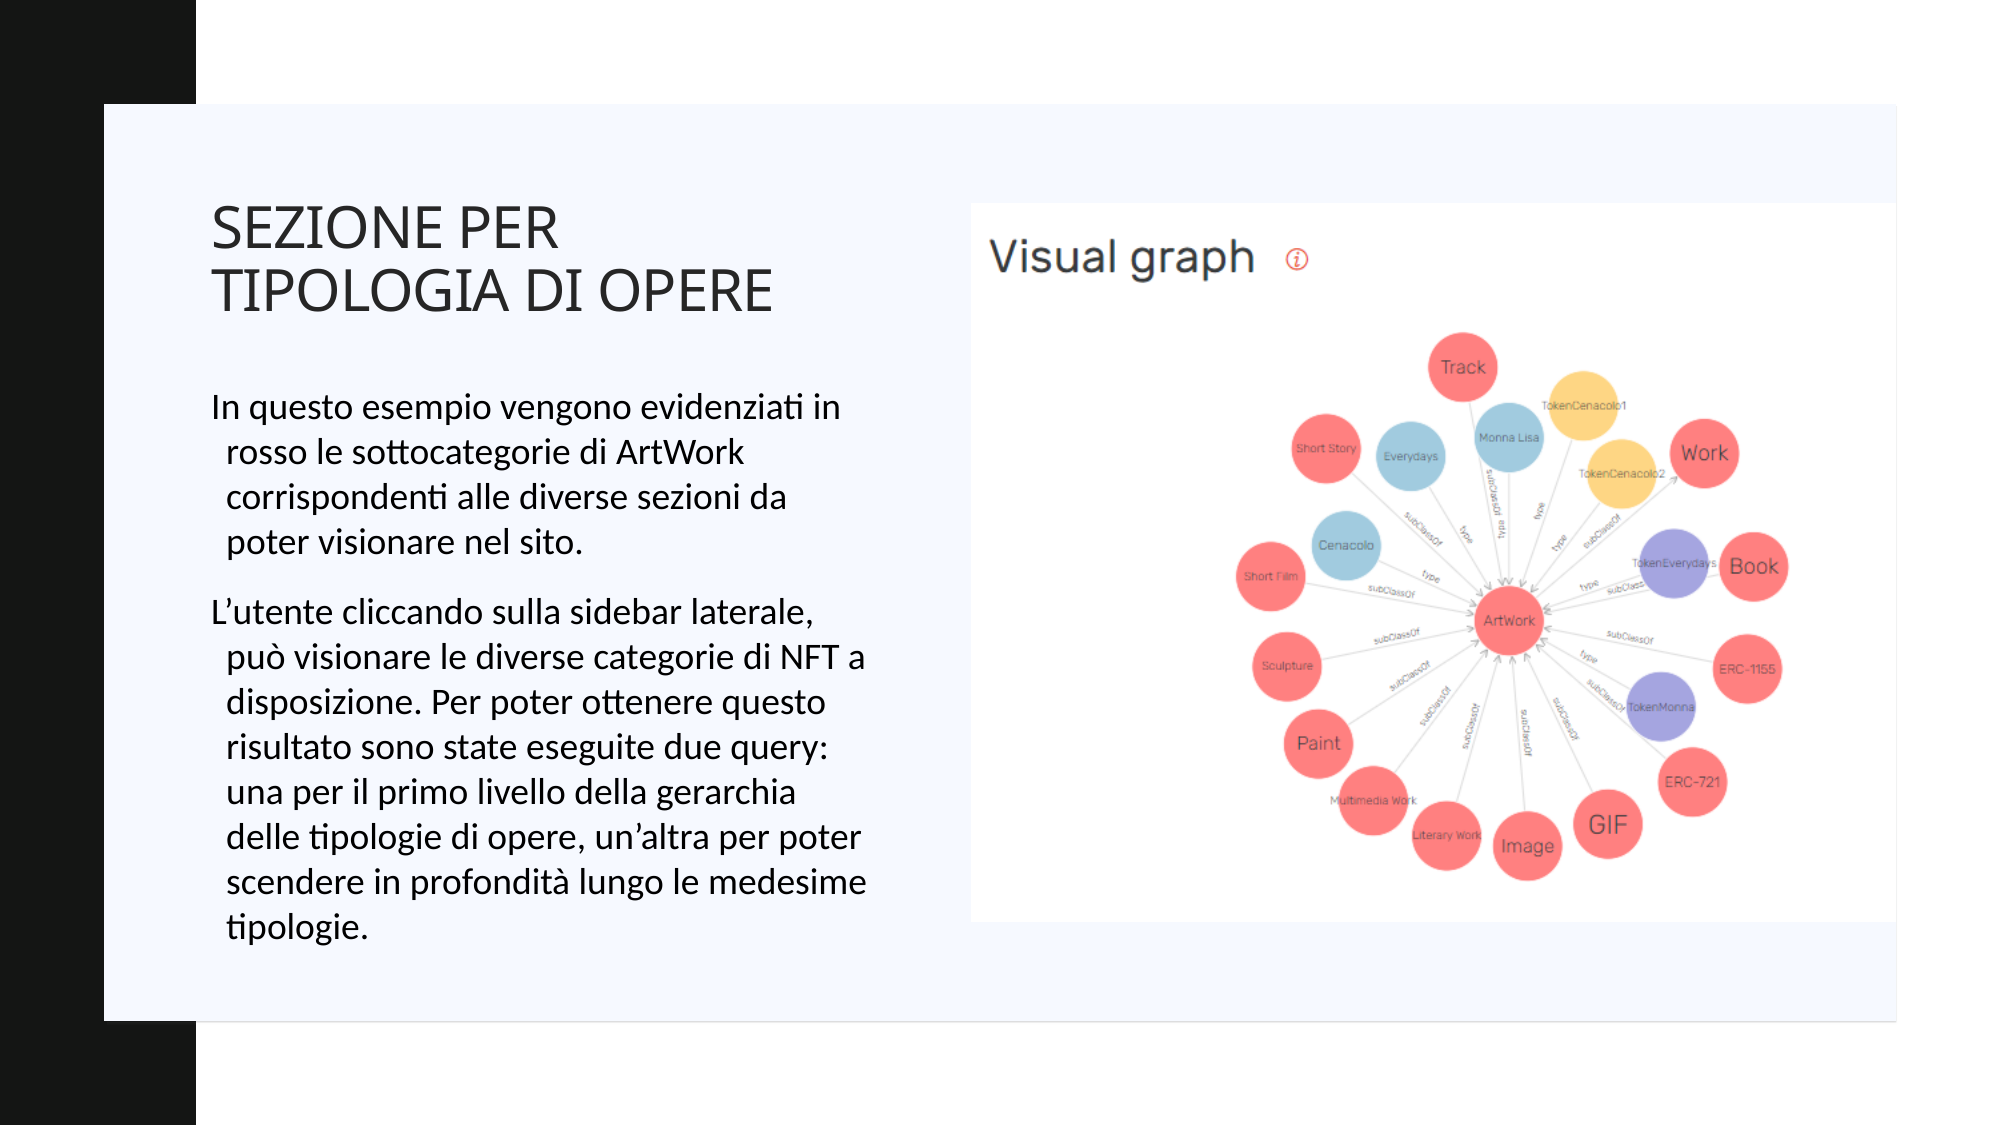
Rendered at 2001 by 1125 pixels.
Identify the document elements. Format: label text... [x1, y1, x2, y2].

title SEZIONE PER TIPOLOGIA DI OPERE [196, 154, 879, 367]
list In questo esempio vengono evidenziati in rosso le sottocategorie di ArtWork corrispondenti alle diverse sezioni da poter visionare nel sito. L’utente cliccando sulla sidebar laterale, può visionare le diverse categorie di NFT a disposizione. Per poter ottenere questo risultato sono state eseguite due query: una per il primo livello della gerarchia delle tipologie di opere, un’altra per poter scendere in profondità lungo le medesime tipologie. [196, 374, 879, 971]
picture [971, 203, 1896, 922]
